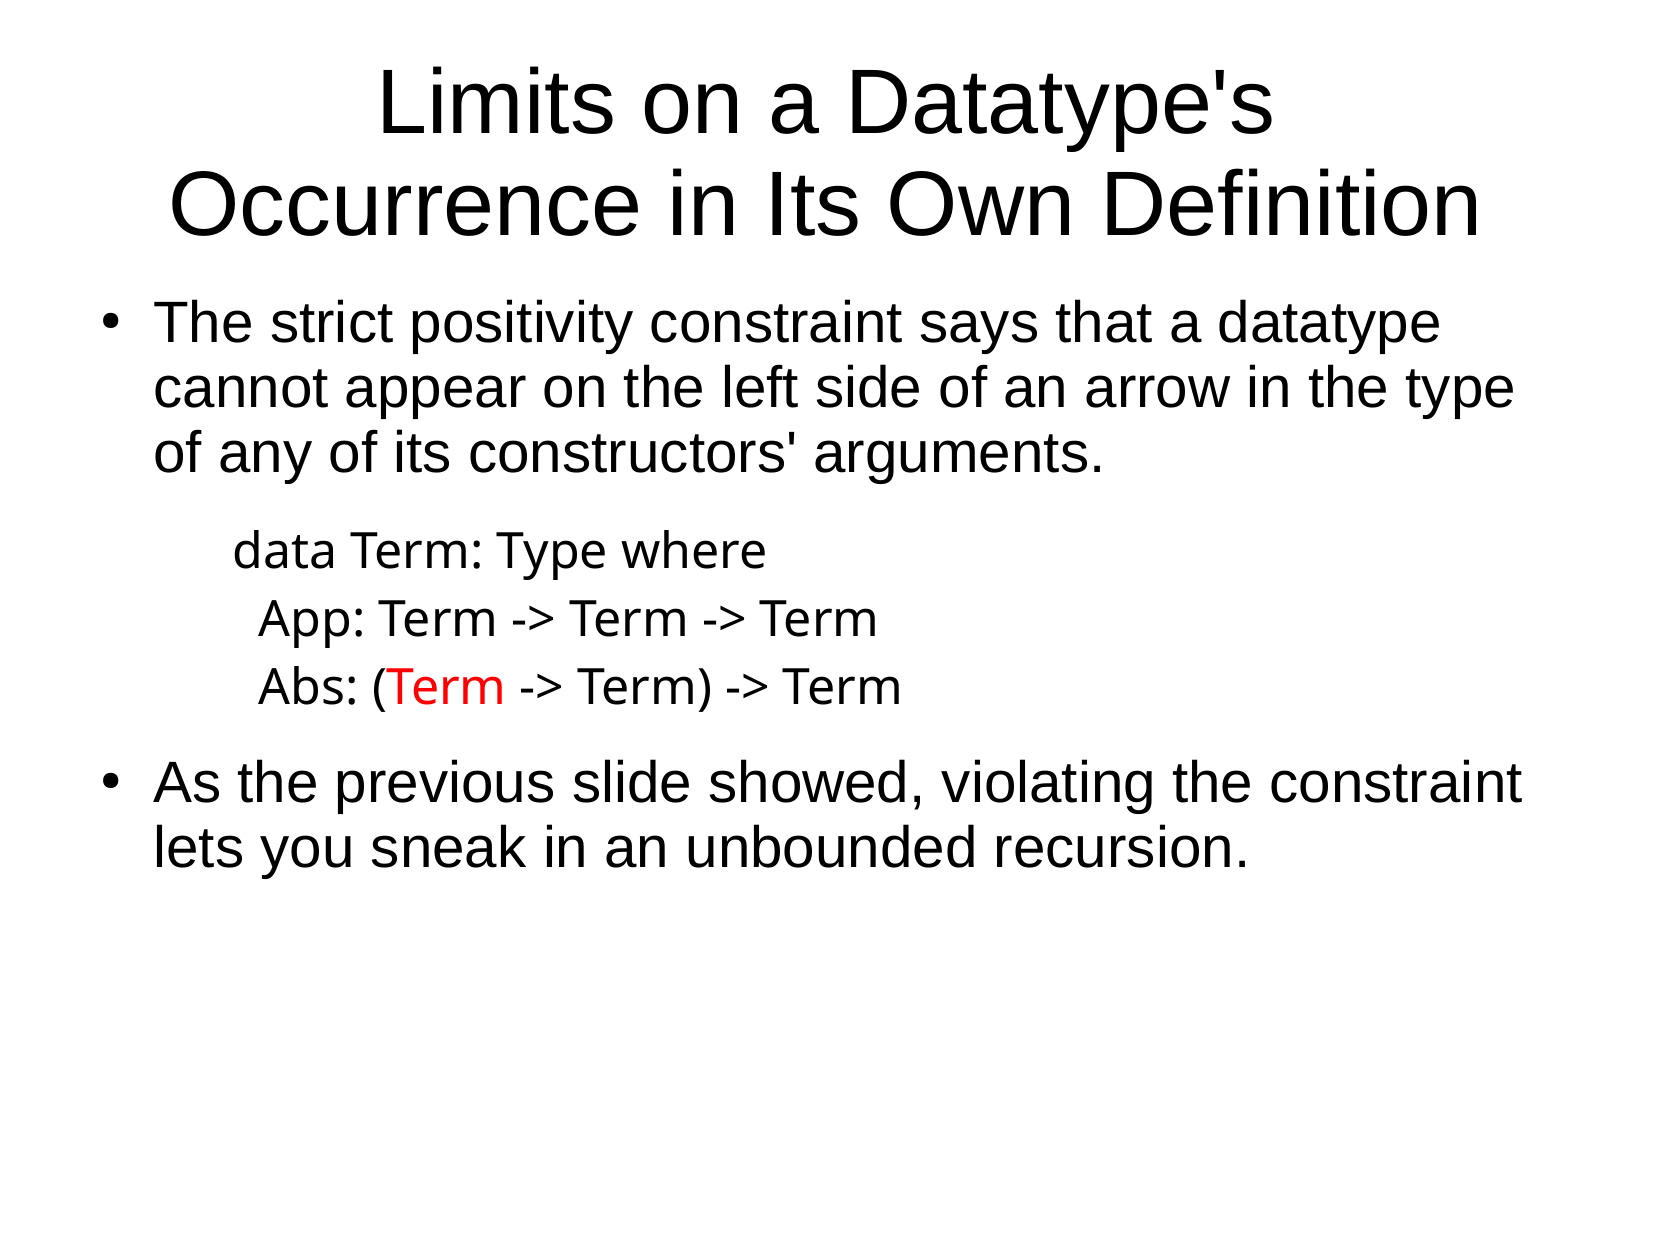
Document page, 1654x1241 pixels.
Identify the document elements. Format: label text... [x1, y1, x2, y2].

list The strict positivity constraint says that a datatype cannot appear on the left side of an arrow in the type of any of its constructors' arguments. data Term: Type where App: Term -> Term -> Term Abs: (Term -> Term) -> Term As the previous slide showed, violating the constraint lets you sneak in an unbounded recursion. [82, 290, 1571, 1109]
title Limits on a Datatype's Occurrence in Its Own Definition [82, 49, 1571, 257]
